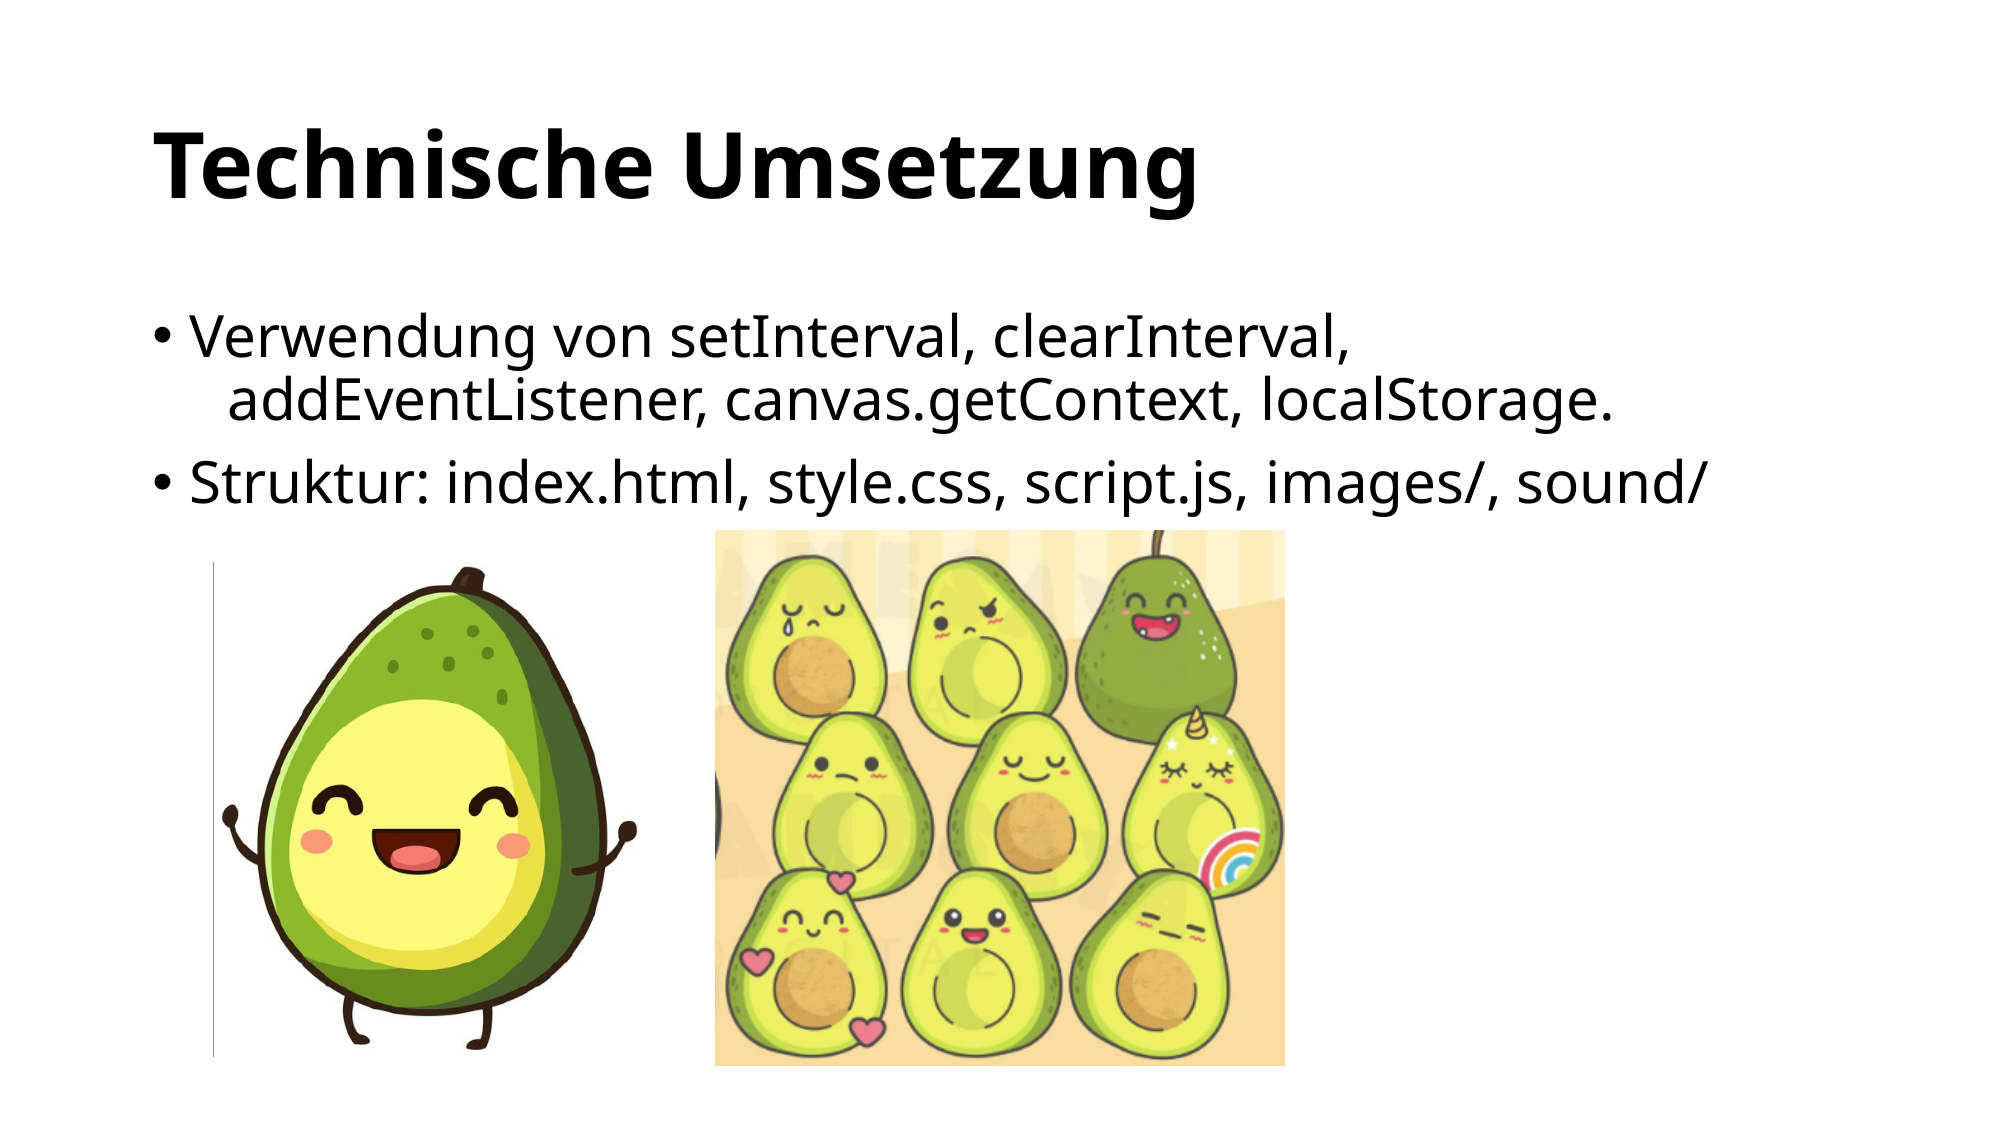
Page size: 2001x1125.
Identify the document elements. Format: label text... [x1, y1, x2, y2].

picture [715, 530, 1285, 1066]
list Verwendung von setInterval, clearInterval, addEventListener, canvas.getContext, localStorage. Struktur: index.html, style.css, script.js, images/, sound/ [137, 299, 1863, 1014]
title Technische Umsetzung [137, 59, 1863, 278]
picture [213, 562, 640, 1057]
